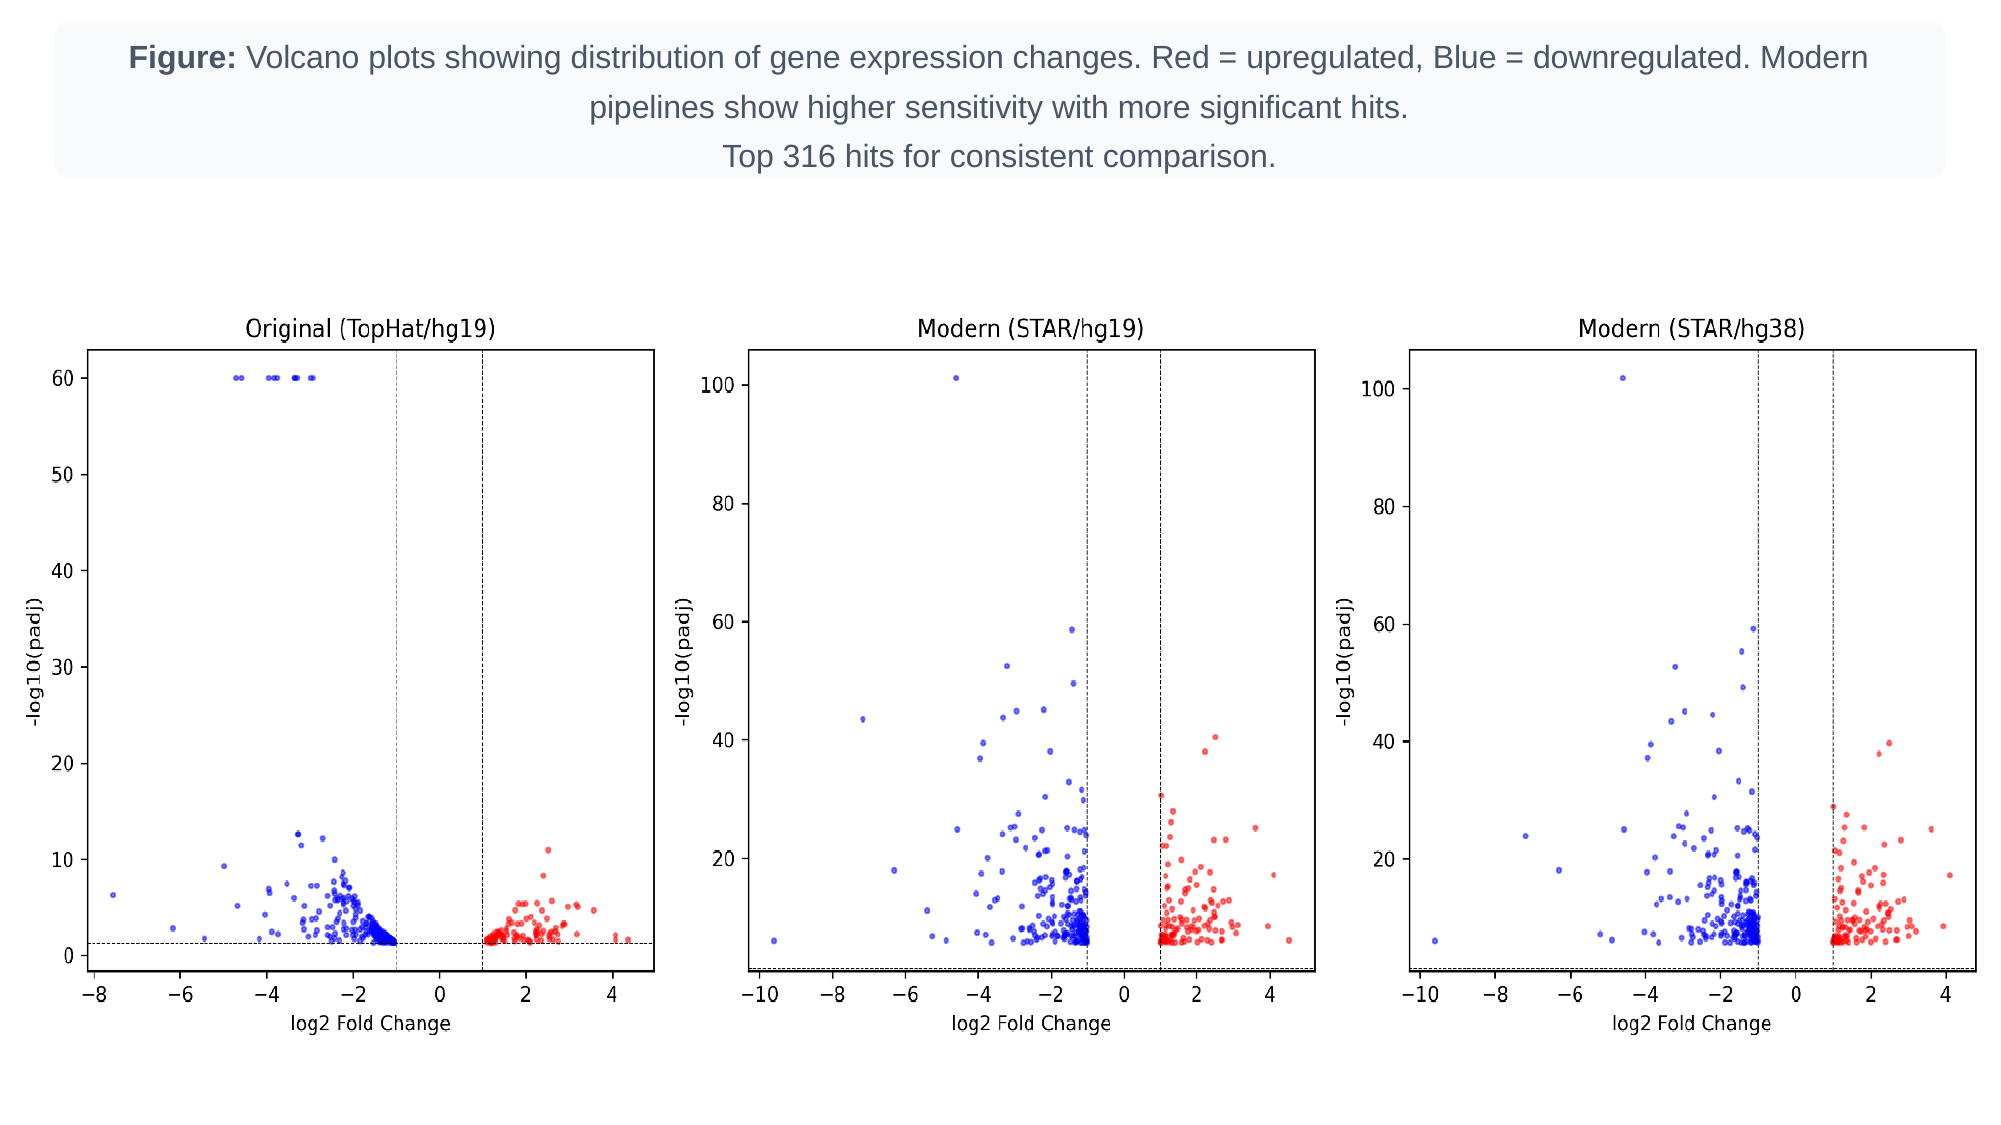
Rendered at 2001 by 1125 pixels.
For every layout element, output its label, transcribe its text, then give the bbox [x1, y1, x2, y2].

text_box Figure: Volcano plots showing distribution of gene expression changes. Red = upregulated, Blue = downregulated. Modern pipelines show higher sensitivity with more significant hits. Top 316 hits for consistent comparison. [70, 66, 1930, 133]
picture [12, 303, 1988, 1051]
text_box [54, 21, 1946, 178]
